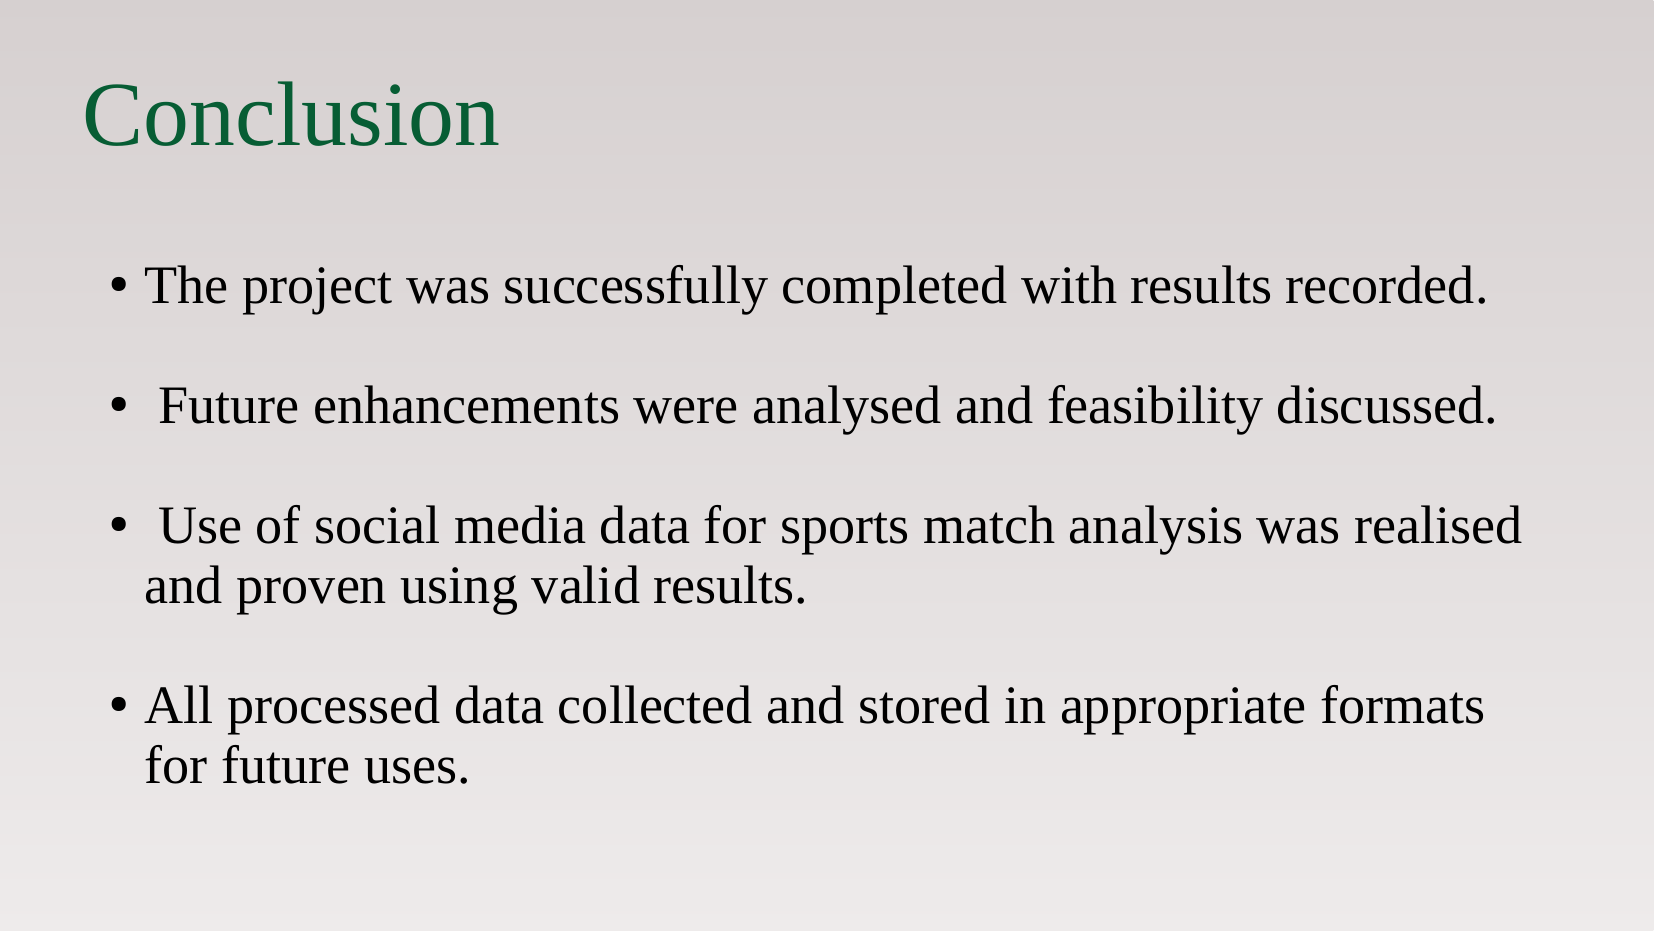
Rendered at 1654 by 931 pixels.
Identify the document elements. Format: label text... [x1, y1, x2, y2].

subtitle [94, 0, 1583, 745]
text_box The project was successfully completed with results recorded. Future enhancements were analysed and feasibility discussed. Use of social media data for sports match analysis was realised and proven using valid results. All processed data collected and stored in appropriate formats for future uses. [94, 248, 1571, 803]
title Conclusion [82, 37, 94, 193]
